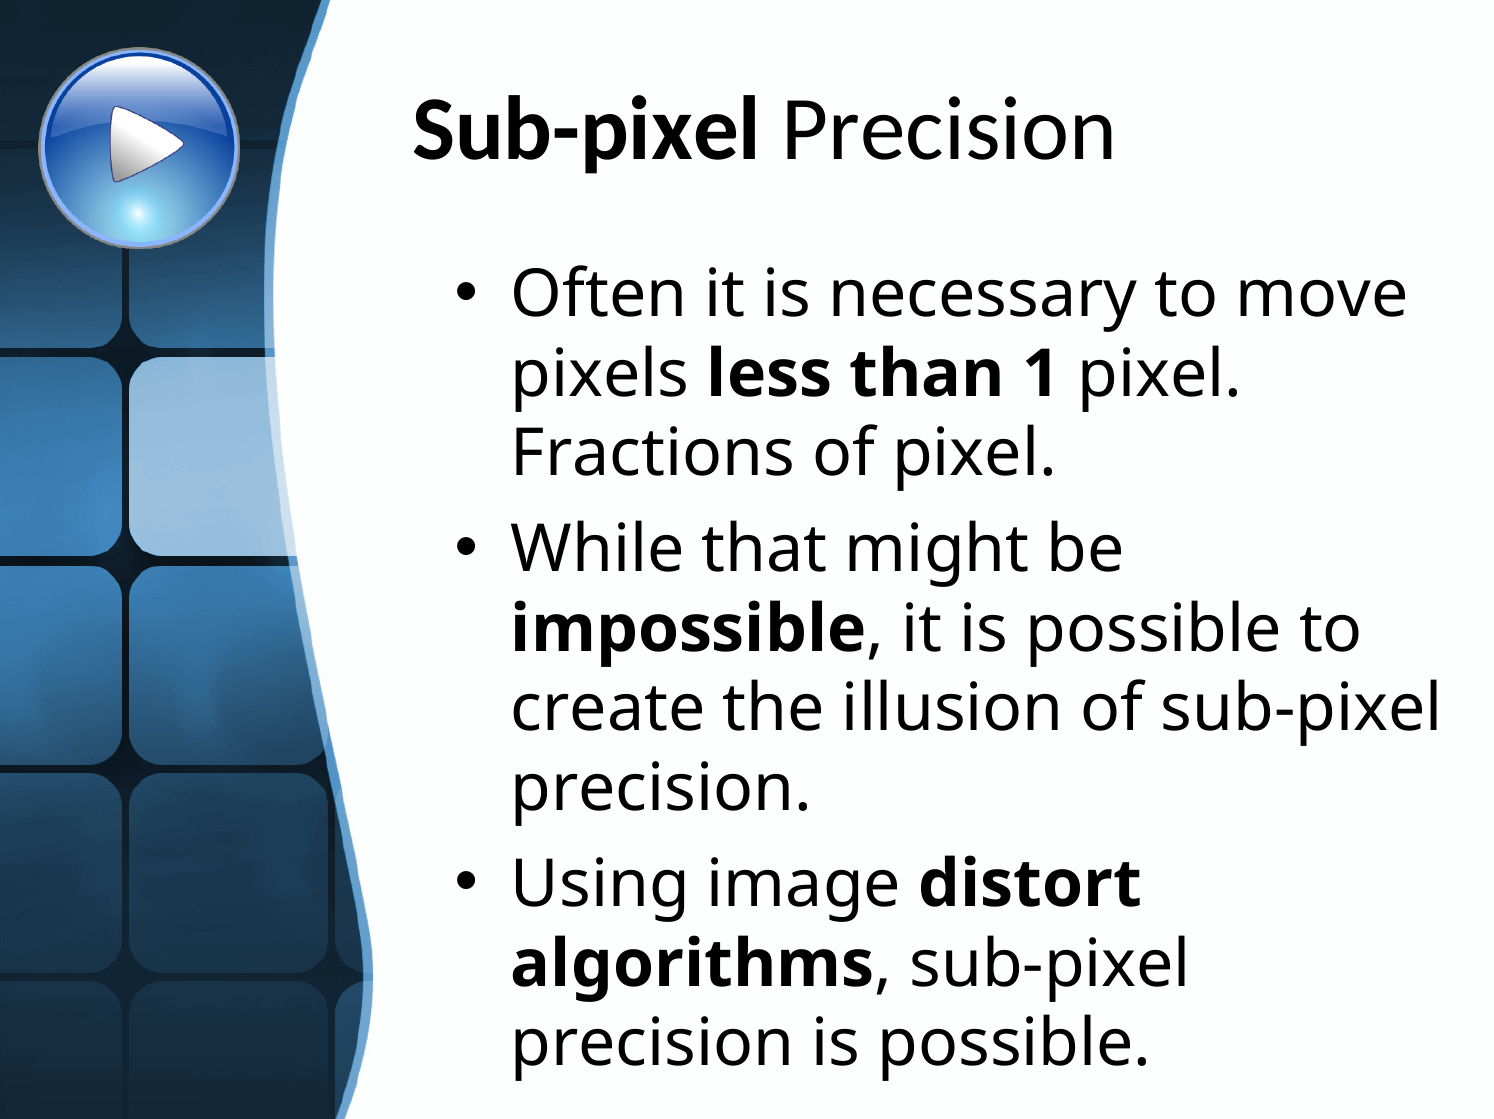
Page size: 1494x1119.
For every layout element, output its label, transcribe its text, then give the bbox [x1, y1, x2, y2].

title Sub-pixel Precision [397, 30, 1479, 217]
picture [0, 0, 1494, 1119]
list Often it is necessary to move pixels less than 1 pixel. Fractions of pixel. While that might be impossible, it is possible to create the illusion of sub-pixel precision. Using image distort algorithms, sub-pixel precision is possible. [439, 243, 1483, 1087]
